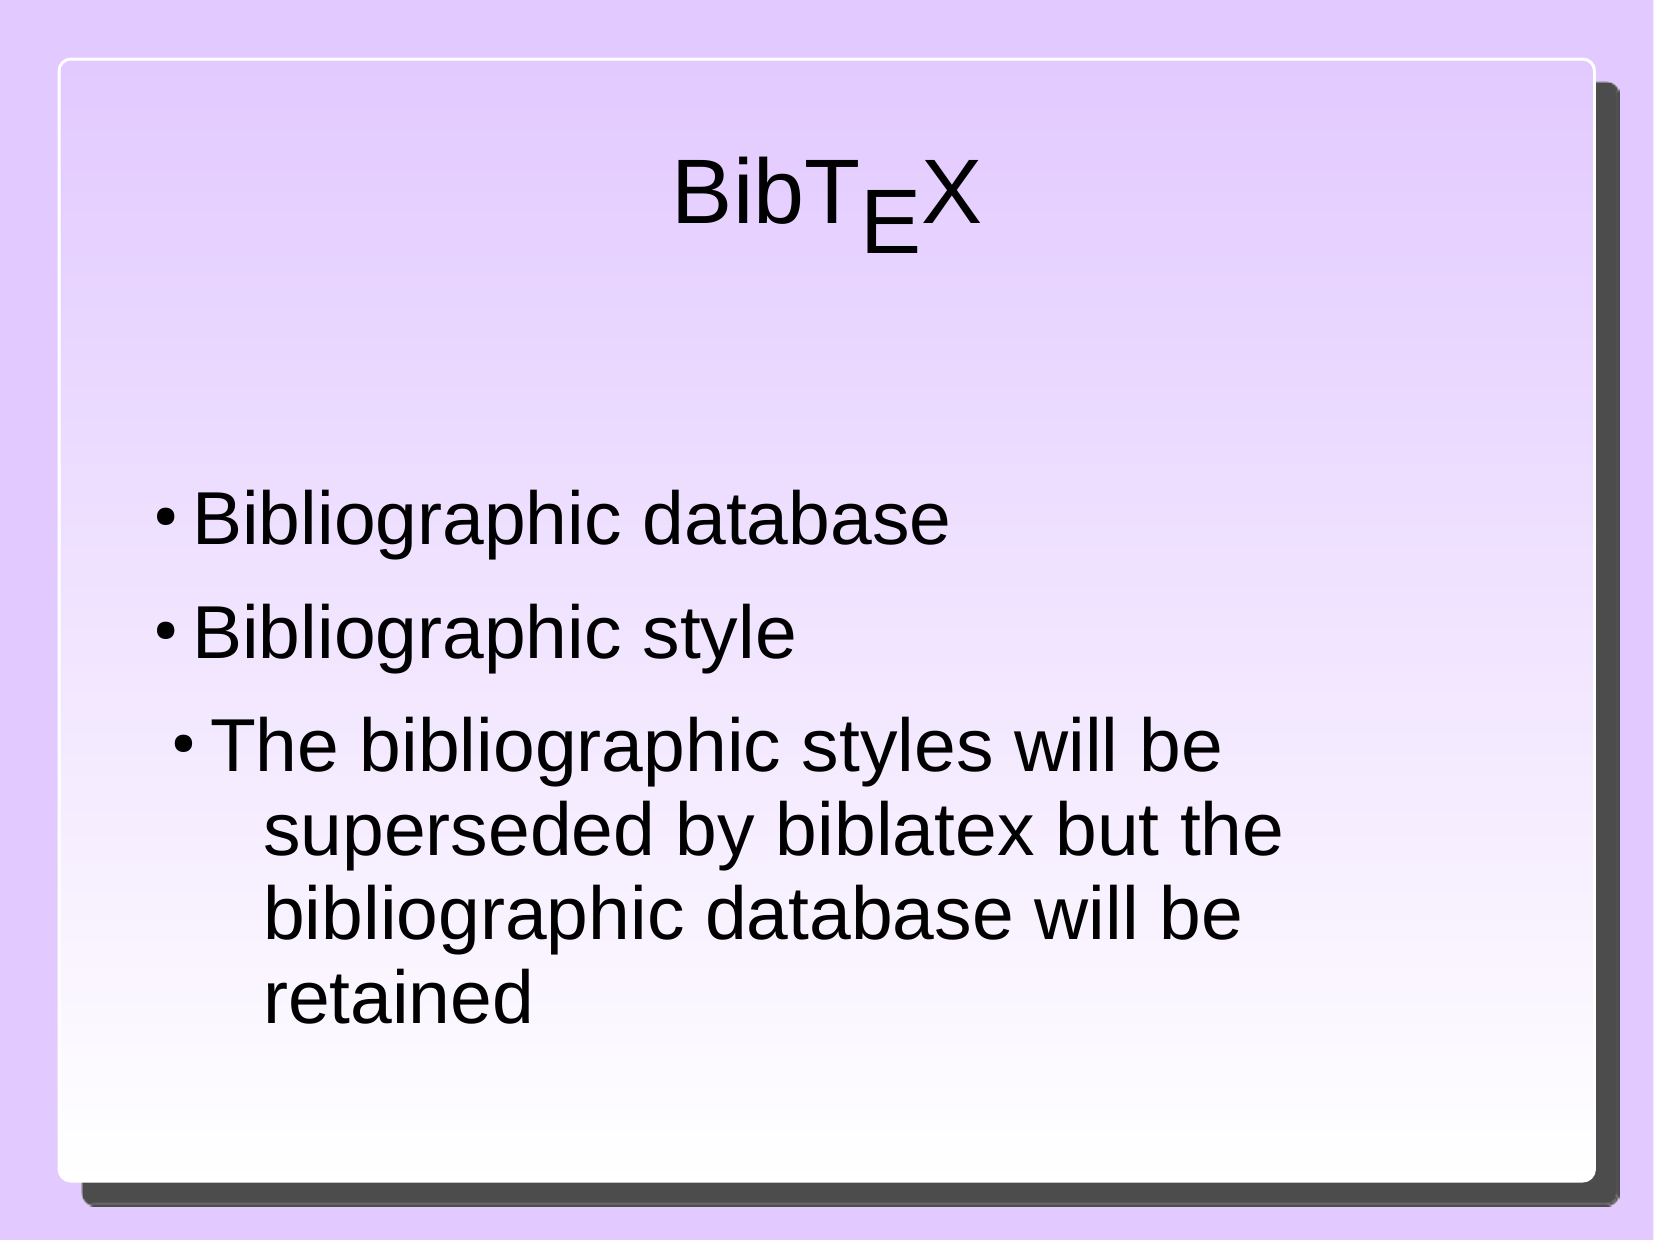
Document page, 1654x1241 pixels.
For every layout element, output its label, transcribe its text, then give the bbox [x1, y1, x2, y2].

list Bibliographic database Bibliographic style The bibliographic styles will be superseded by biblatex but the bibliographic database will be retained [121, 344, 1534, 1127]
title BibTEX [121, 102, 1534, 311]
